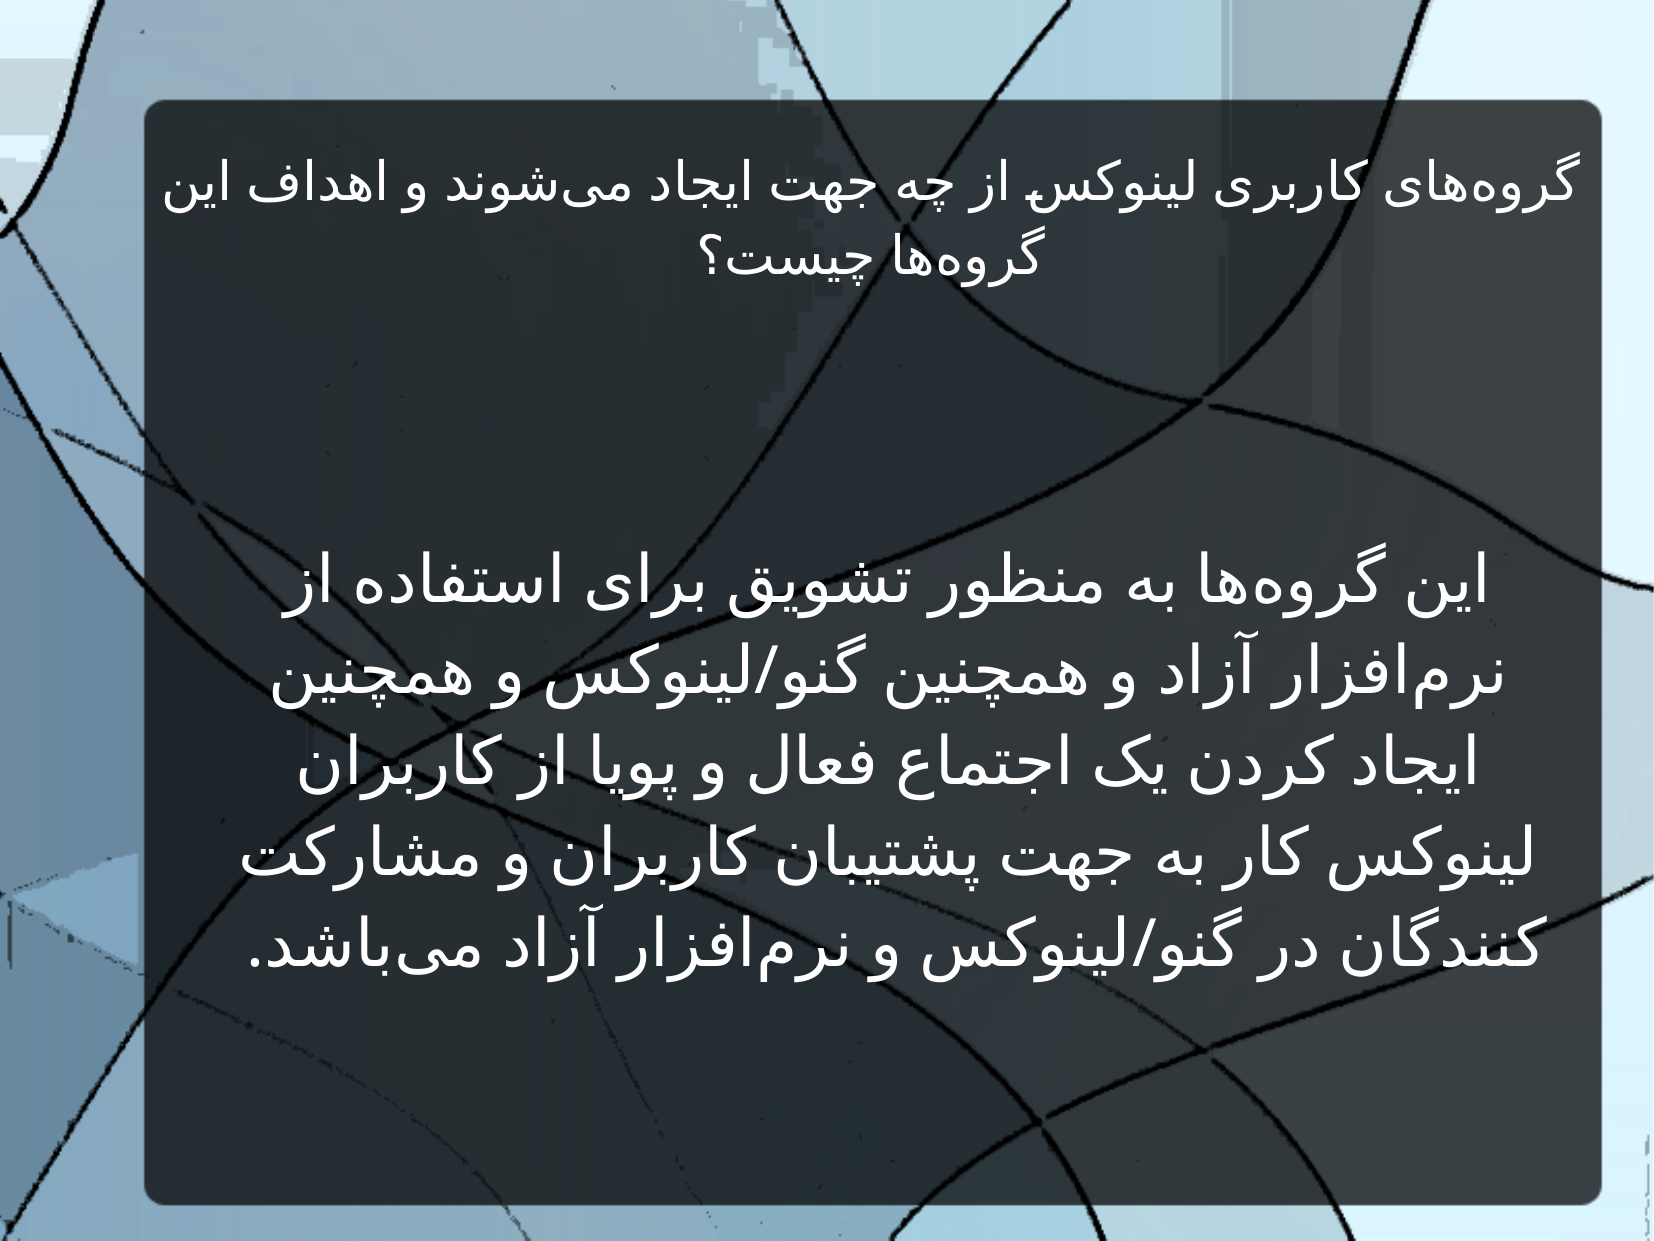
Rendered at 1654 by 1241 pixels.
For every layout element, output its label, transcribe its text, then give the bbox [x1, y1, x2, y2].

subtitle این گروه‌ها به منظور تشویق برای استفاده از نرم‌افزار آزاد و همچنین گنو/لینوکس و همچنین ایجاد کردن یک اجتماع فعال و پویا از کاربران لینوکس کار به جهت پشتیبان کاربران و مشارکت کنندگان در گنو/لینوکس و نرم‌افزار آزاد می‌باشد. [206, 356, 1571, 1161]
title گروه‌های کاربری لینوکس از چه جهت ایجاد می‌شوند و اهداف این گروه‌ها چیست؟ [159, 115, 1583, 318]
picture [0, 0, 1654, 1241]
